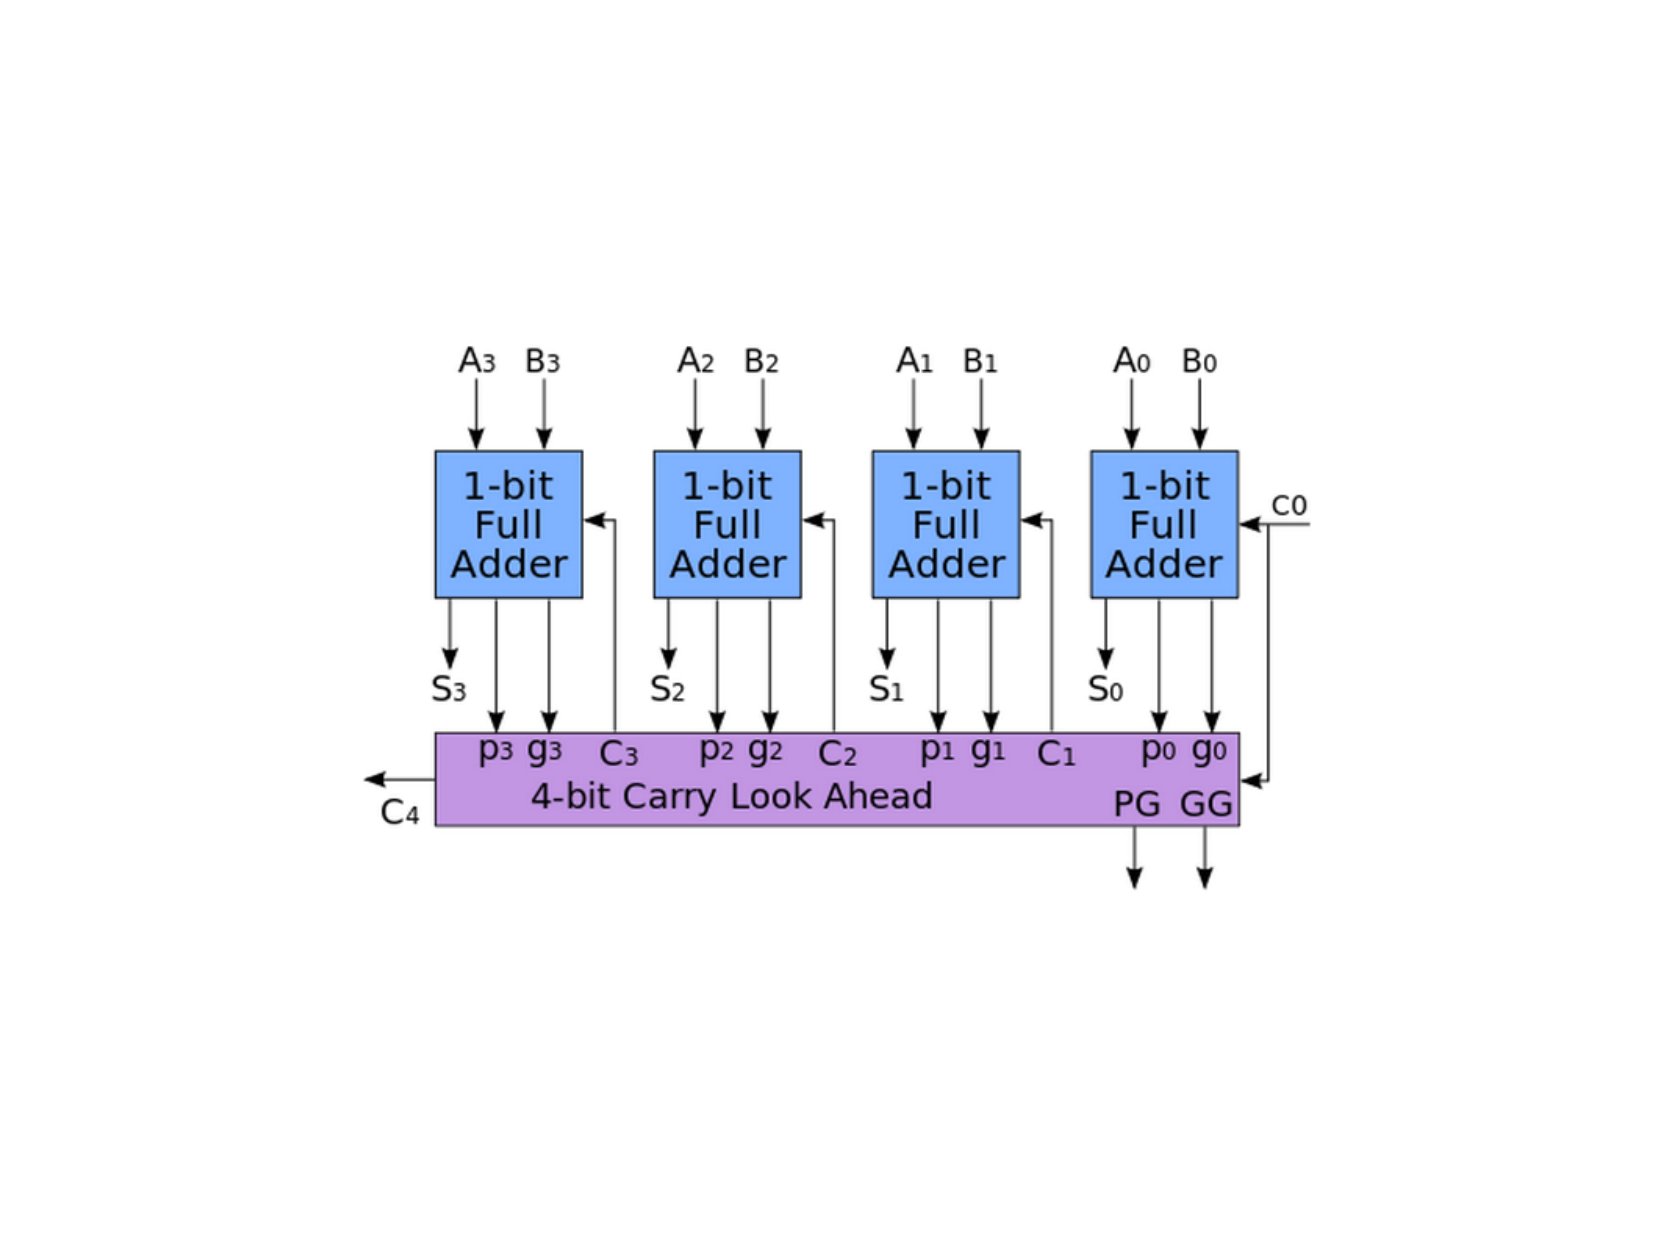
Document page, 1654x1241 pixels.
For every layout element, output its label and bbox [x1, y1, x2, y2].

picture [343, 334, 1350, 921]
